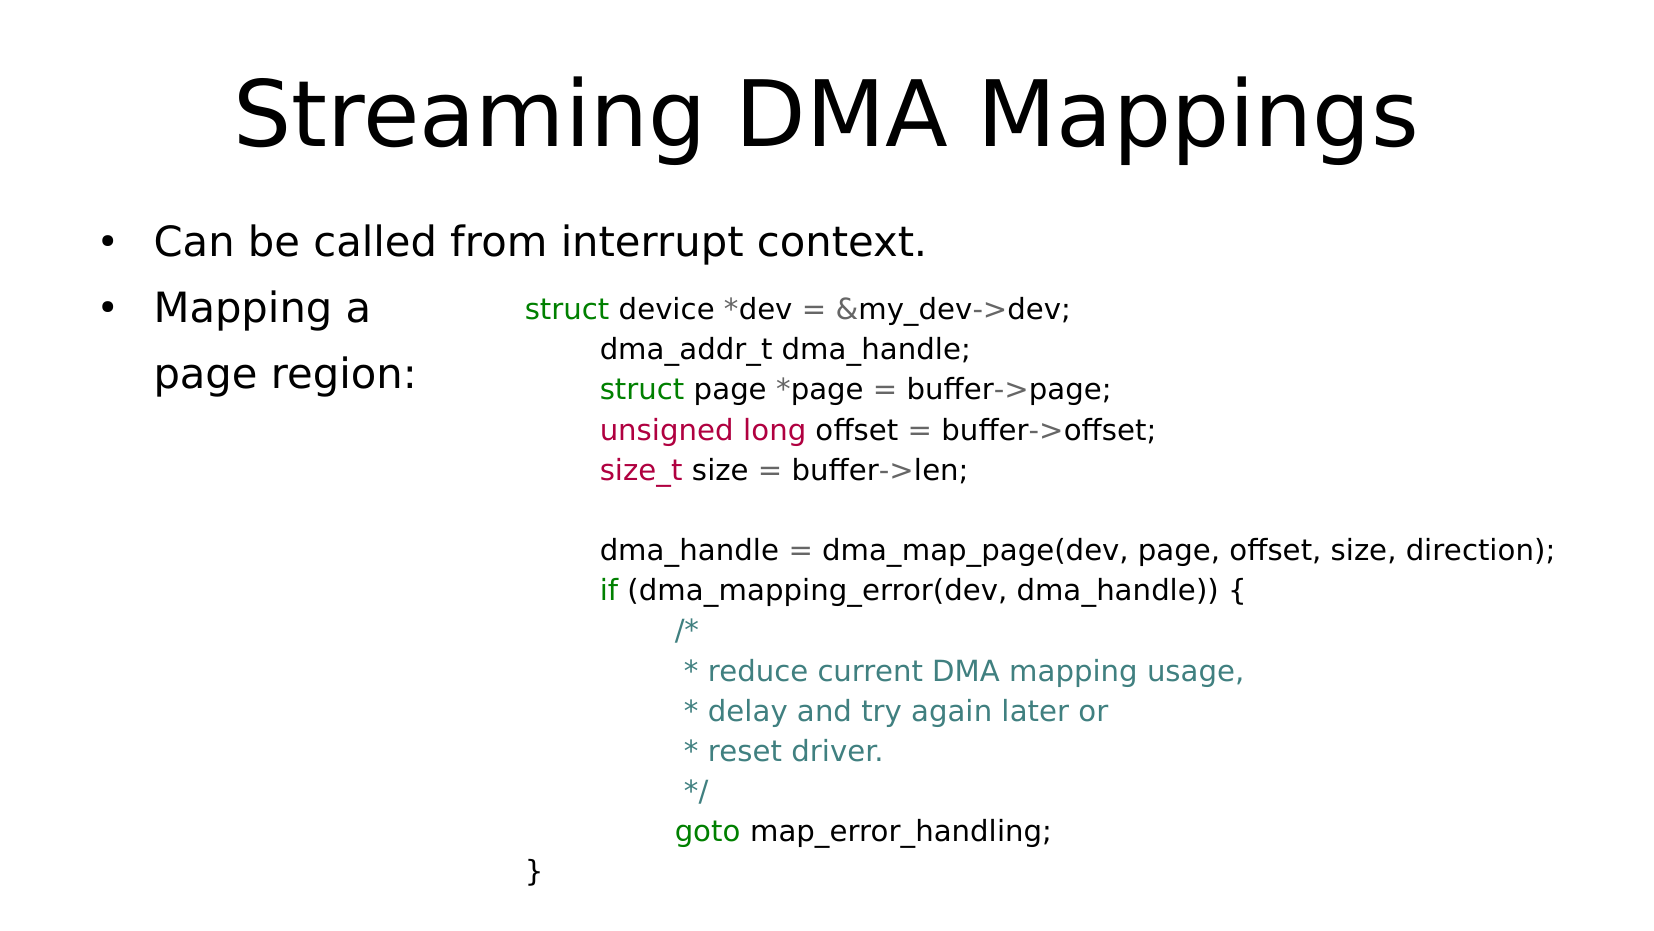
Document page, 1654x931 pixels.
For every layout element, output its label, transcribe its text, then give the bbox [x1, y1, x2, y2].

list Can be called from interrupt context. Mapping a page region: [82, 217, 1571, 758]
title Streaming DMA Mappings [82, 37, 1571, 193]
text_box struct device *dev = &my_dev->dev; dma_addr_t dma_handle; struct page *page = buffer->page; unsigned long offset = buffer->offset; size_t size = buffer->len; dma_handle = dma_map_page(dev, page, offset, size, direction); if (dma_mapping_error(dev, dma_handle)) { /* * reduce current DMA mapping usage, * delay and try again later or * reset driver. */ goto map_error_handling; } [510, 285, 1576, 931]
